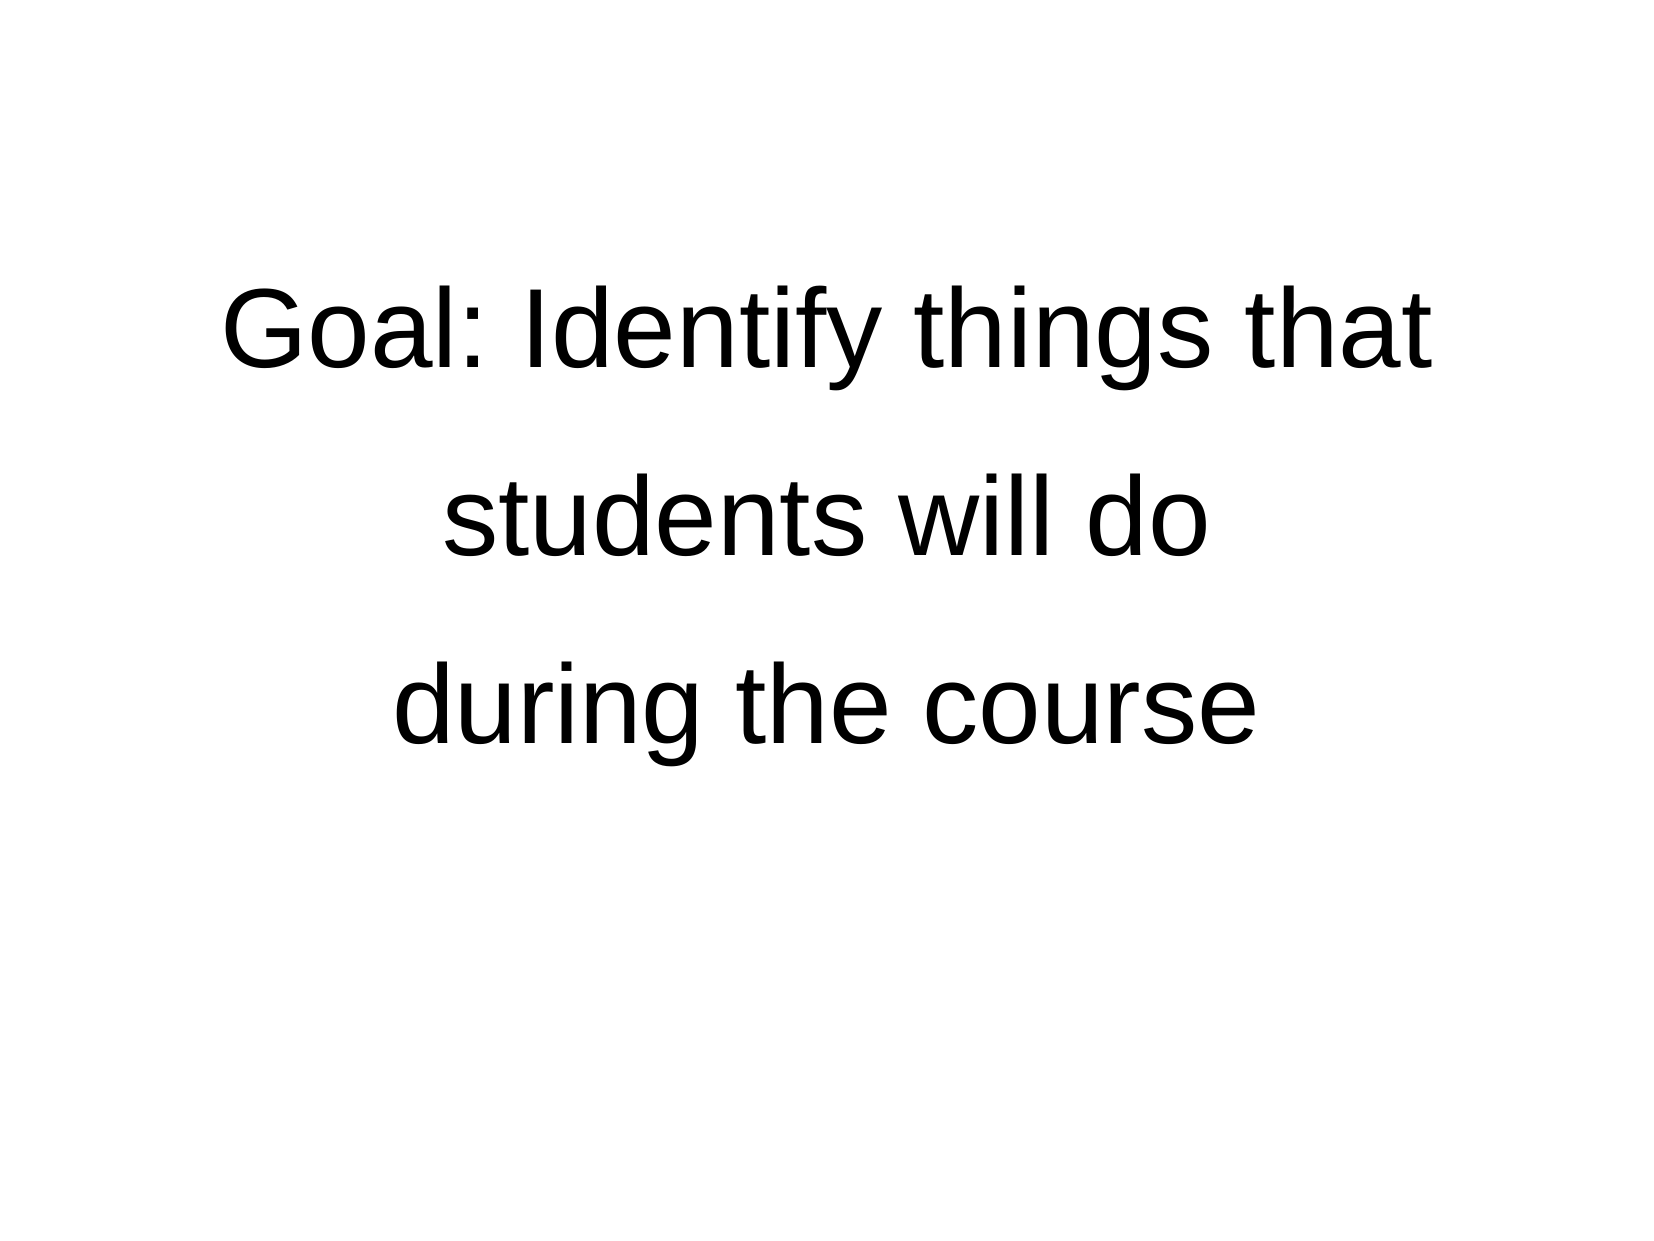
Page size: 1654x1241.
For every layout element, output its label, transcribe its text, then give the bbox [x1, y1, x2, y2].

subtitle Goal: Identify things that students will do during the course [82, 49, 1571, 1109]
